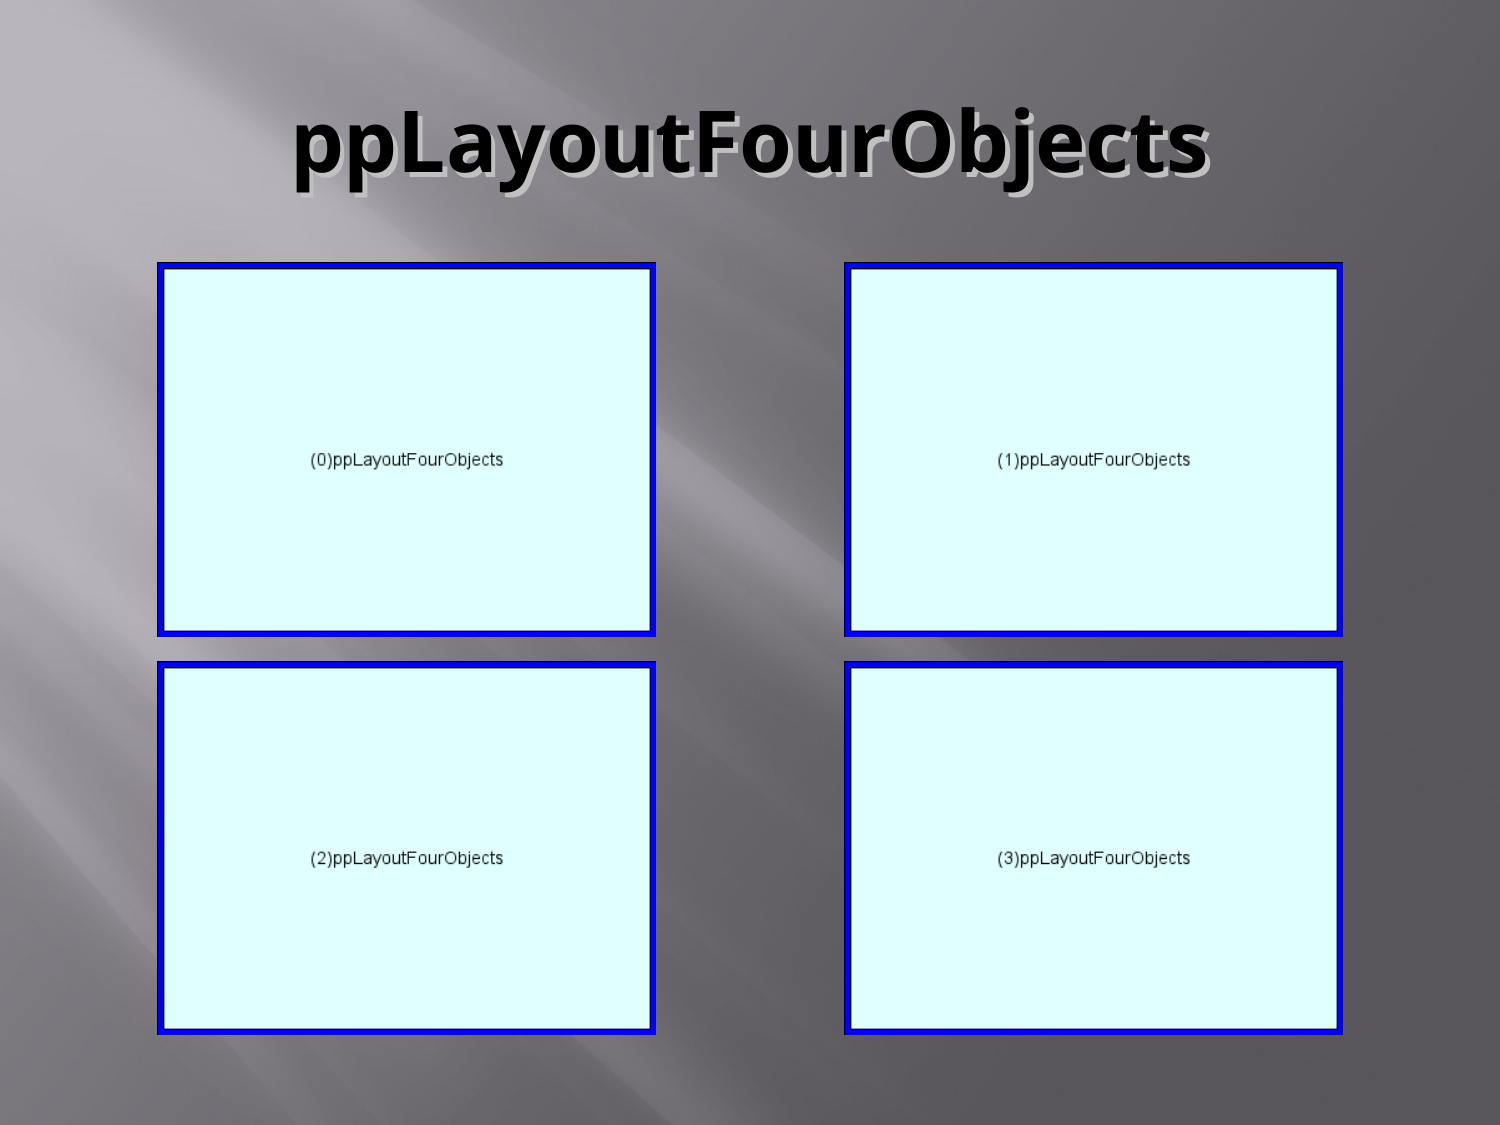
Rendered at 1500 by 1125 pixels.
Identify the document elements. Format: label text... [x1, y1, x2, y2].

title ppLayoutFourObjects [75, 45, 1426, 233]
picture [157, 262, 656, 637]
picture [844, 262, 1343, 637]
picture [157, 661, 656, 1035]
picture [844, 661, 1343, 1035]
